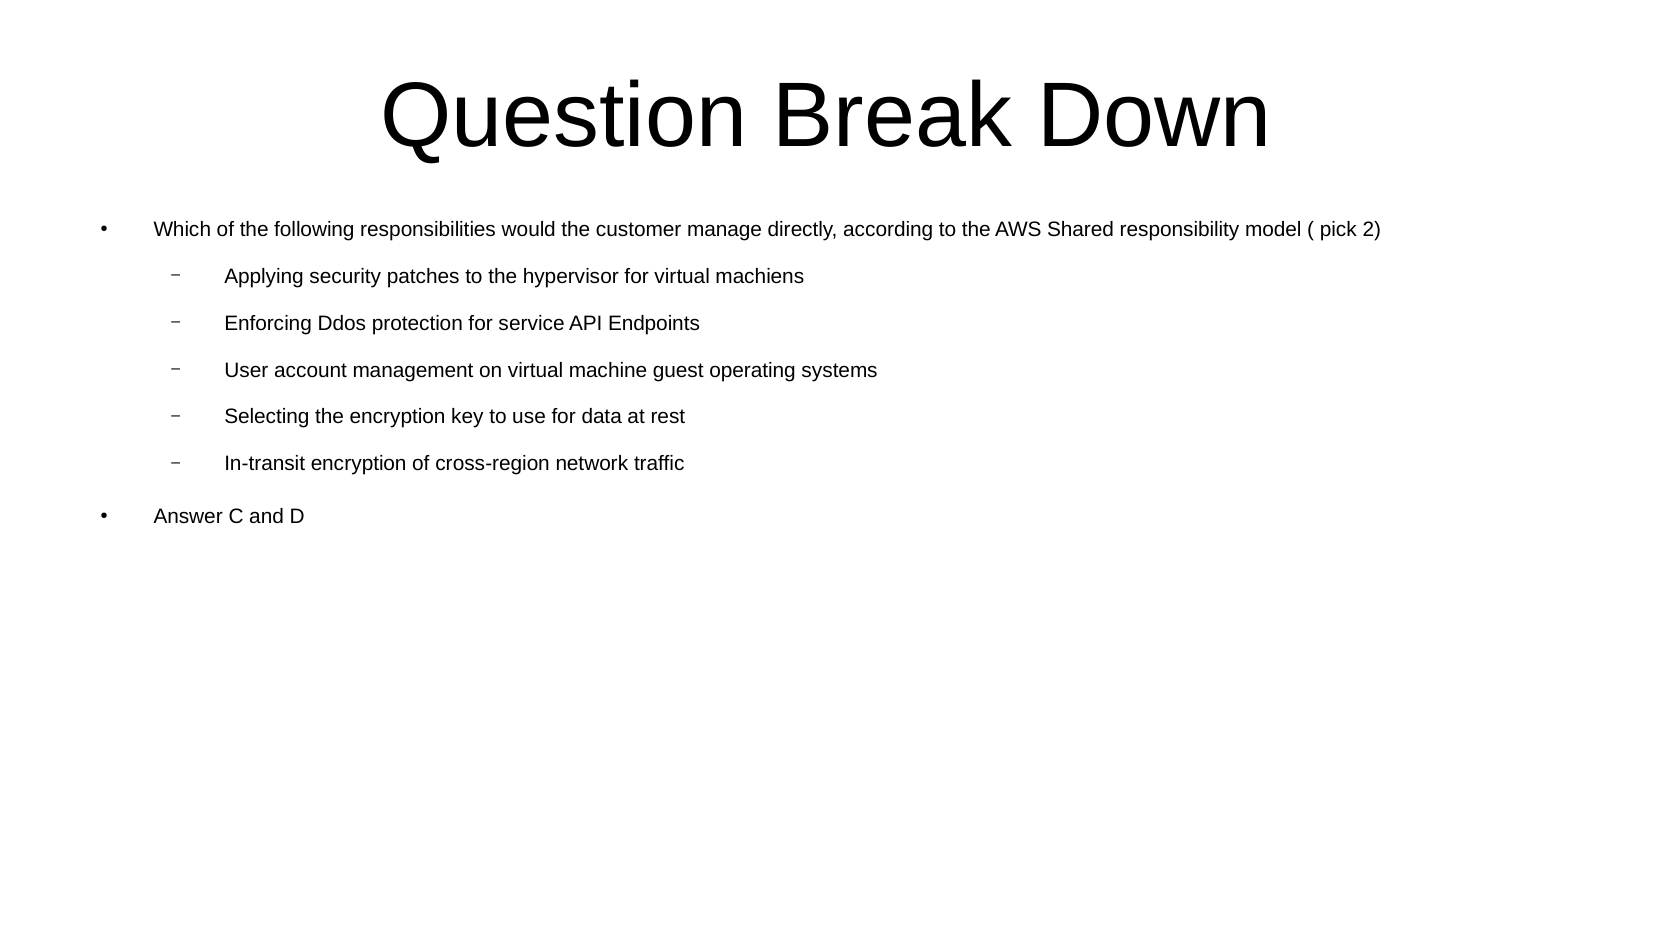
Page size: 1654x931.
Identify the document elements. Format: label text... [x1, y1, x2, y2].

title Question Break Down [82, 37, 1571, 193]
list Which of the following responsibilities would the customer manage directly, according to the AWS Shared responsibility model ( pick 2) Applying security patches to the hypervisor for virtual machiens Enforcing Ddos protection for service API Endpoints User account management on virtual machine guest operating systems Selecting the encryption key to use for data at rest In-transit encryption of cross-region network traffic Answer C and D [82, 217, 1636, 916]
